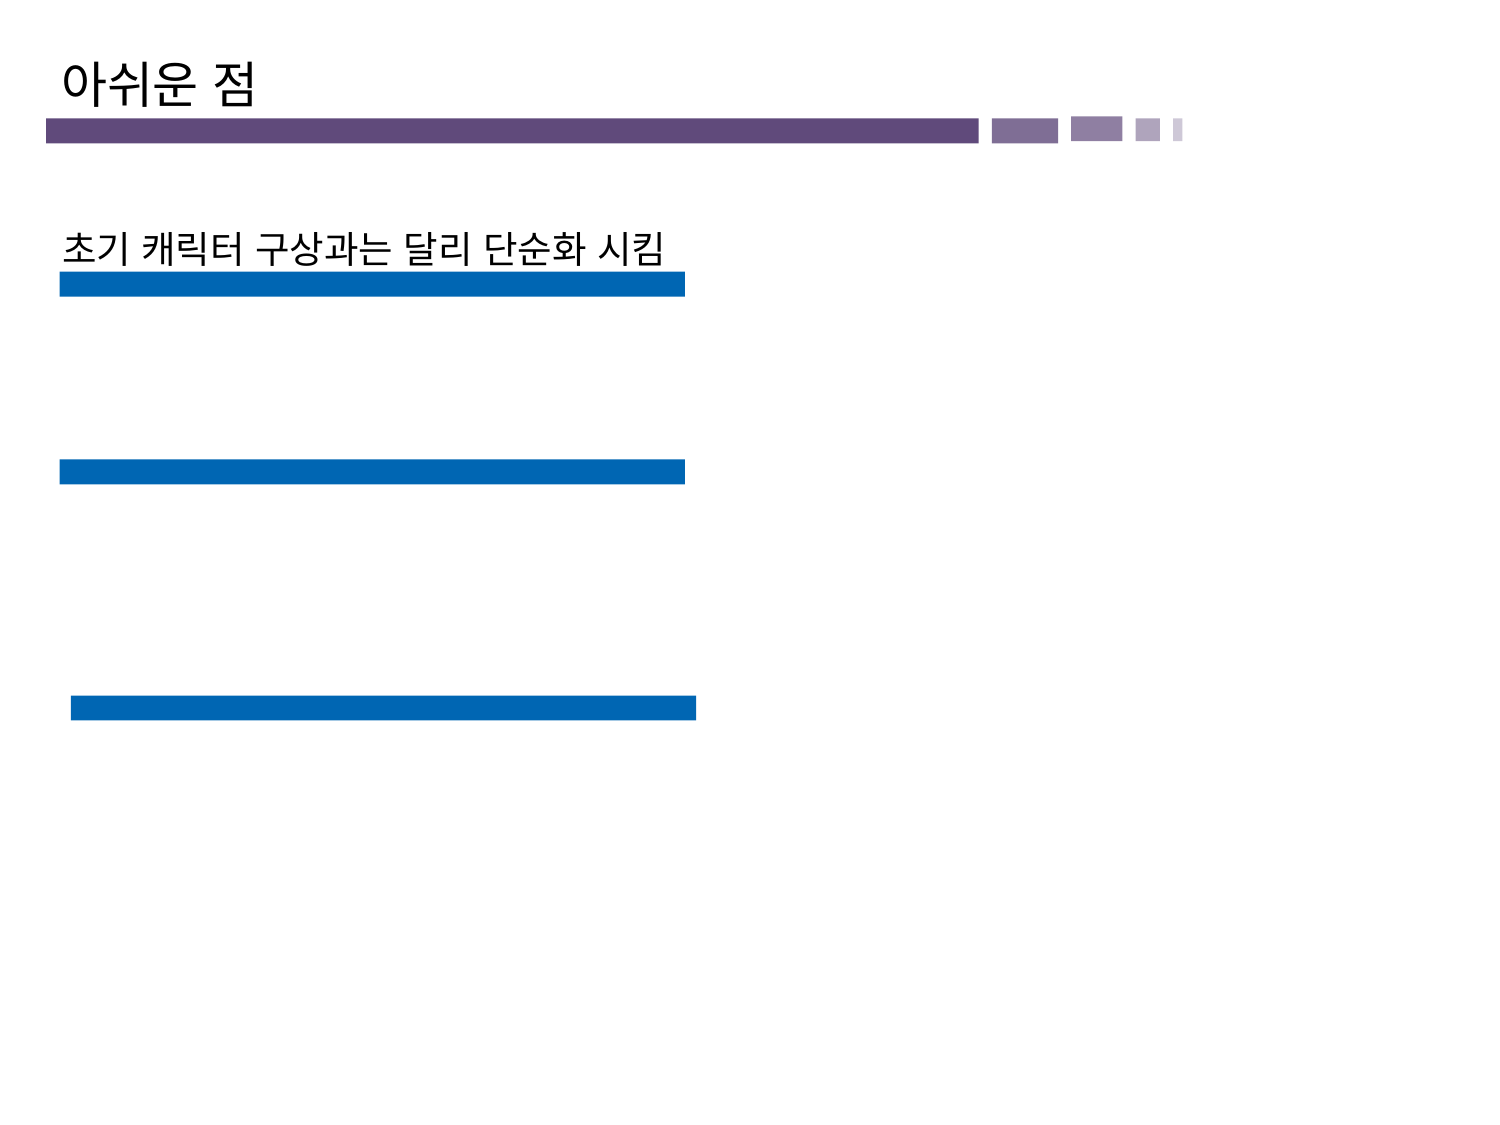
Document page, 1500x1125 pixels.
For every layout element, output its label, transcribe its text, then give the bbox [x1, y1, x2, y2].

text_box 아쉬운 점 [46, 45, 774, 121]
text_box [991, 118, 1059, 144]
text_box [70, 695, 697, 721]
text_box [1135, 118, 1160, 142]
text_box [59, 271, 685, 297]
text_box [46, 118, 979, 144]
text_box [1173, 118, 1183, 142]
text_box [1071, 116, 1123, 142]
text_box 초기 캐릭터 구상과는 달리 단순화 시킴 [47, 212, 721, 283]
text_box [59, 459, 685, 485]
